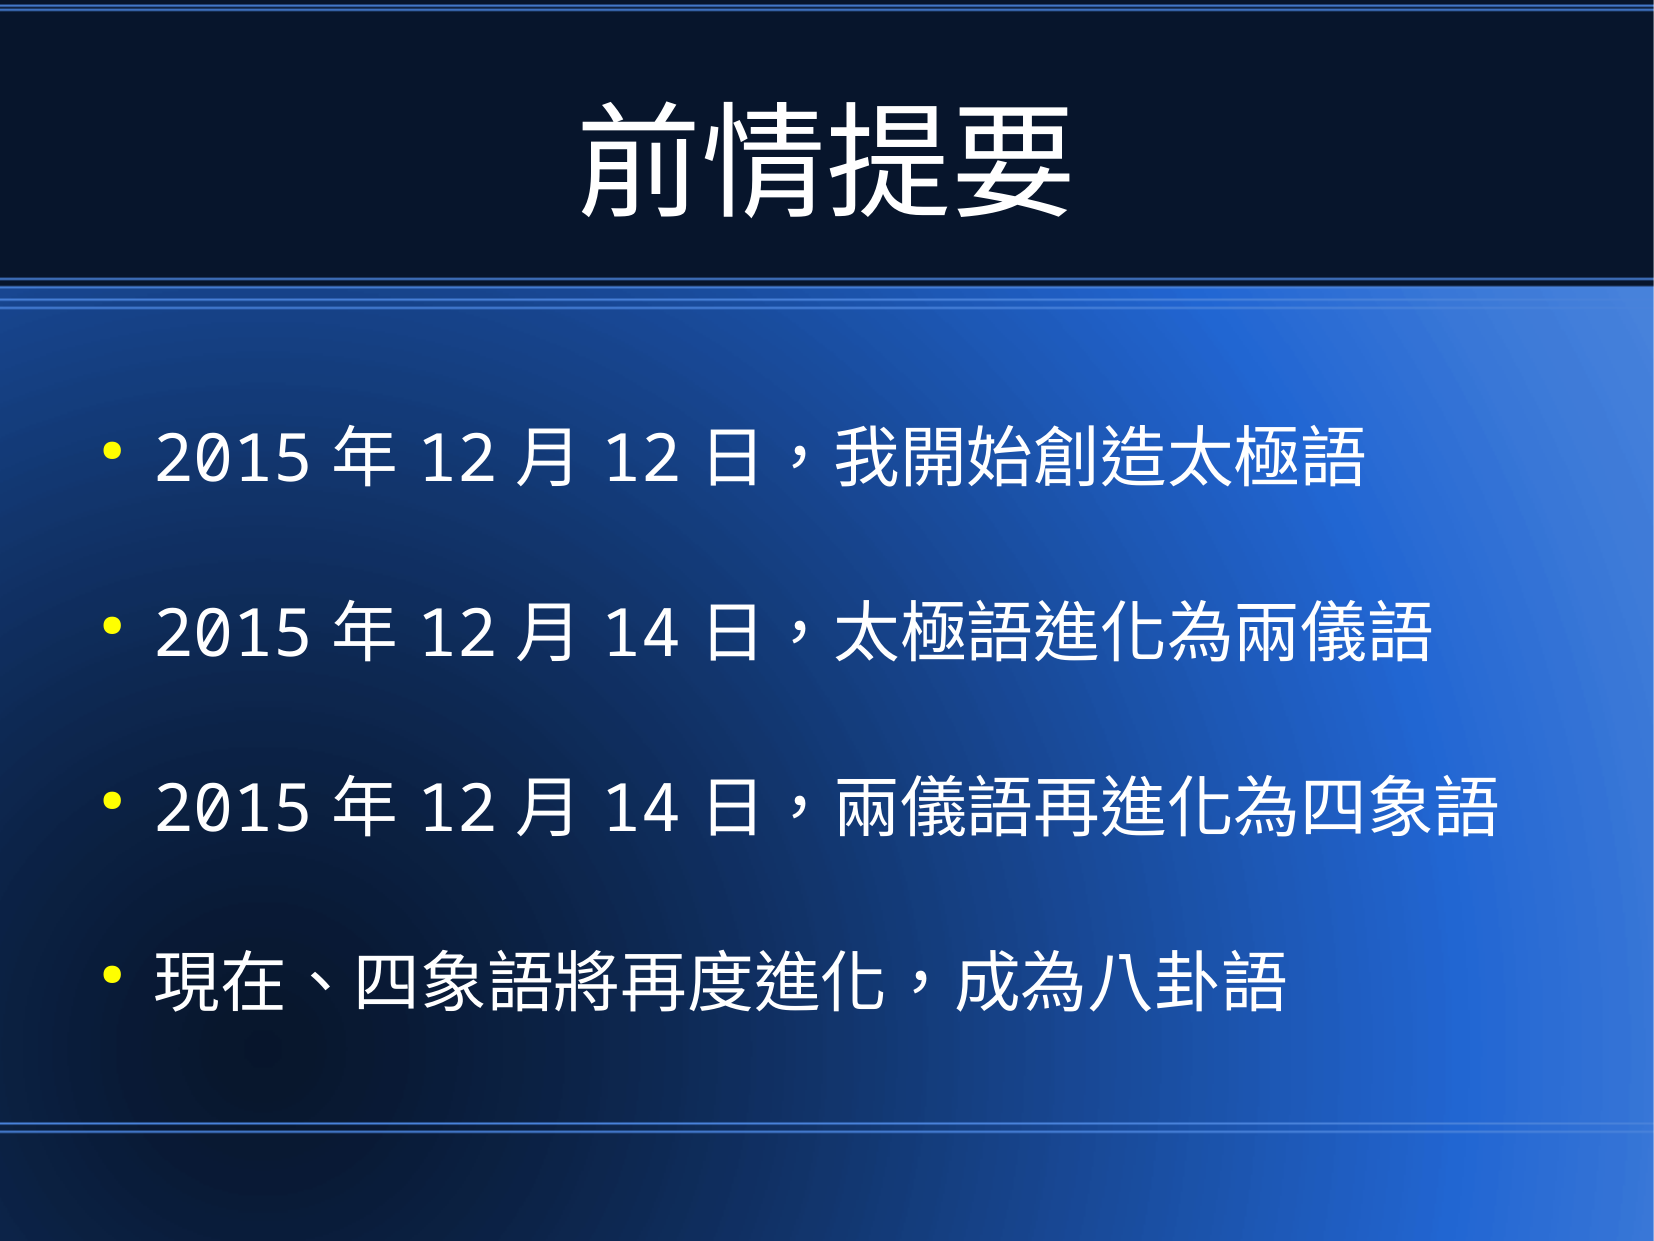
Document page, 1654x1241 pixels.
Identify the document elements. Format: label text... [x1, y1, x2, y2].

title 前情提要 [82, 49, 1571, 257]
list 2015年12月12日，我開始創造太極語 2015年12月14日，太極語進化為兩儀語 2015年12月14日，兩儀語再進化為四象語 現在、四象語將再度進化，成為八卦語 [82, 355, 1571, 1241]
picture [0, 0, 1654, 1241]
